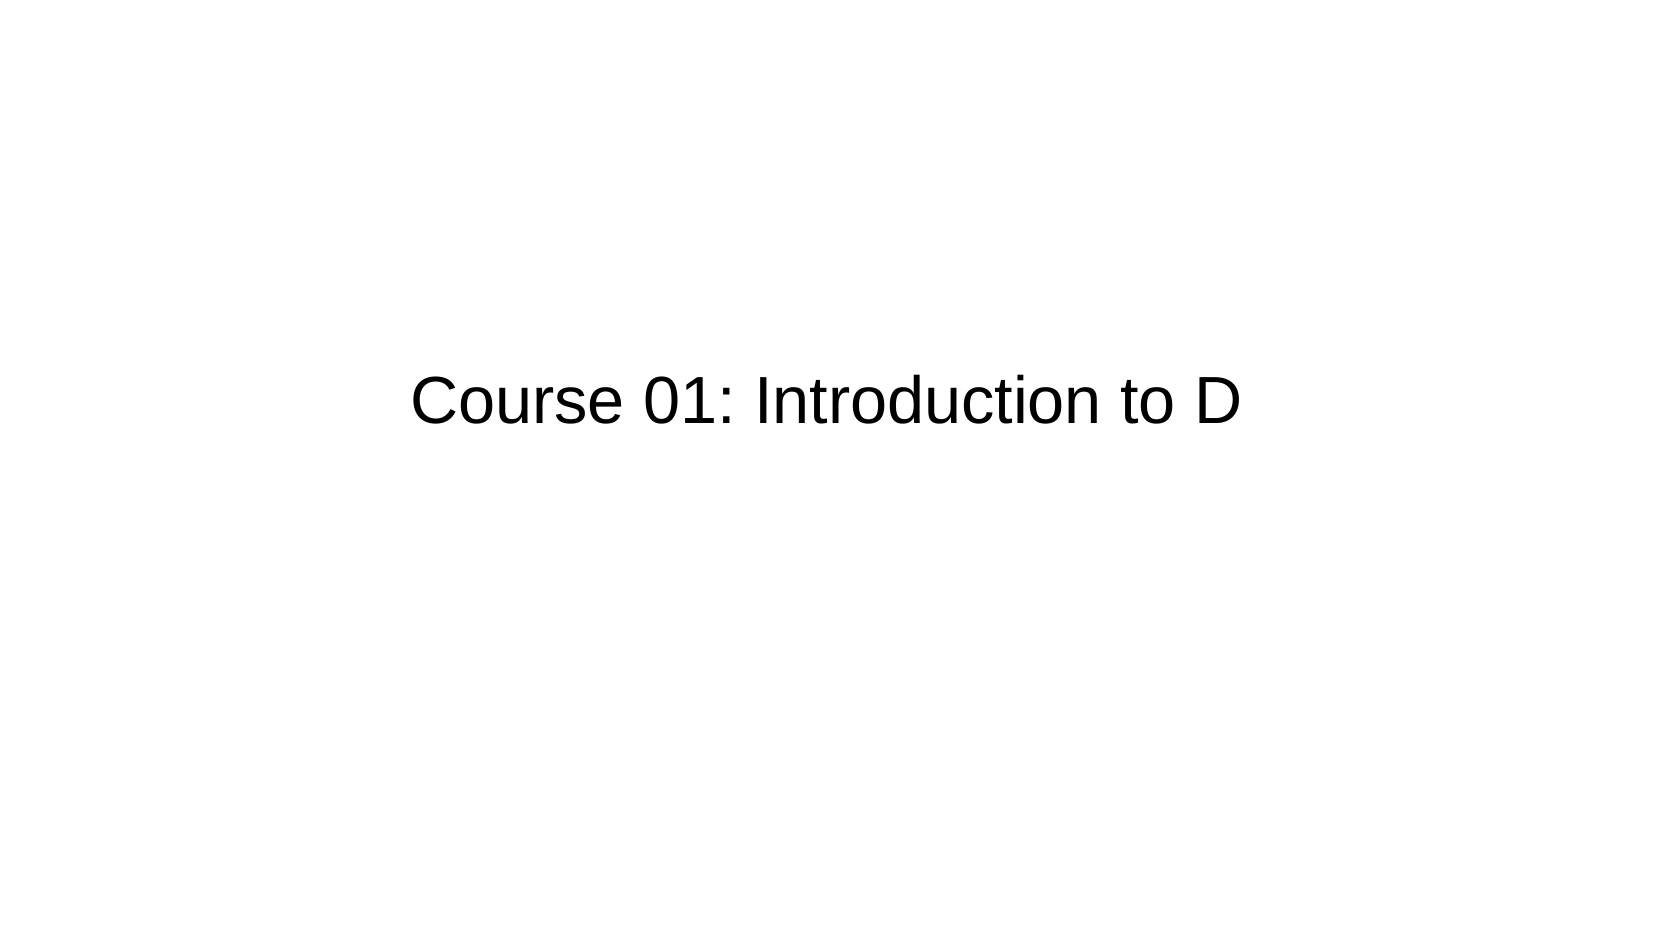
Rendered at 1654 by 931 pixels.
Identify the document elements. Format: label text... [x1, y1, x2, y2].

subtitle Course 01: Introduction to D [82, 127, 1571, 667]
